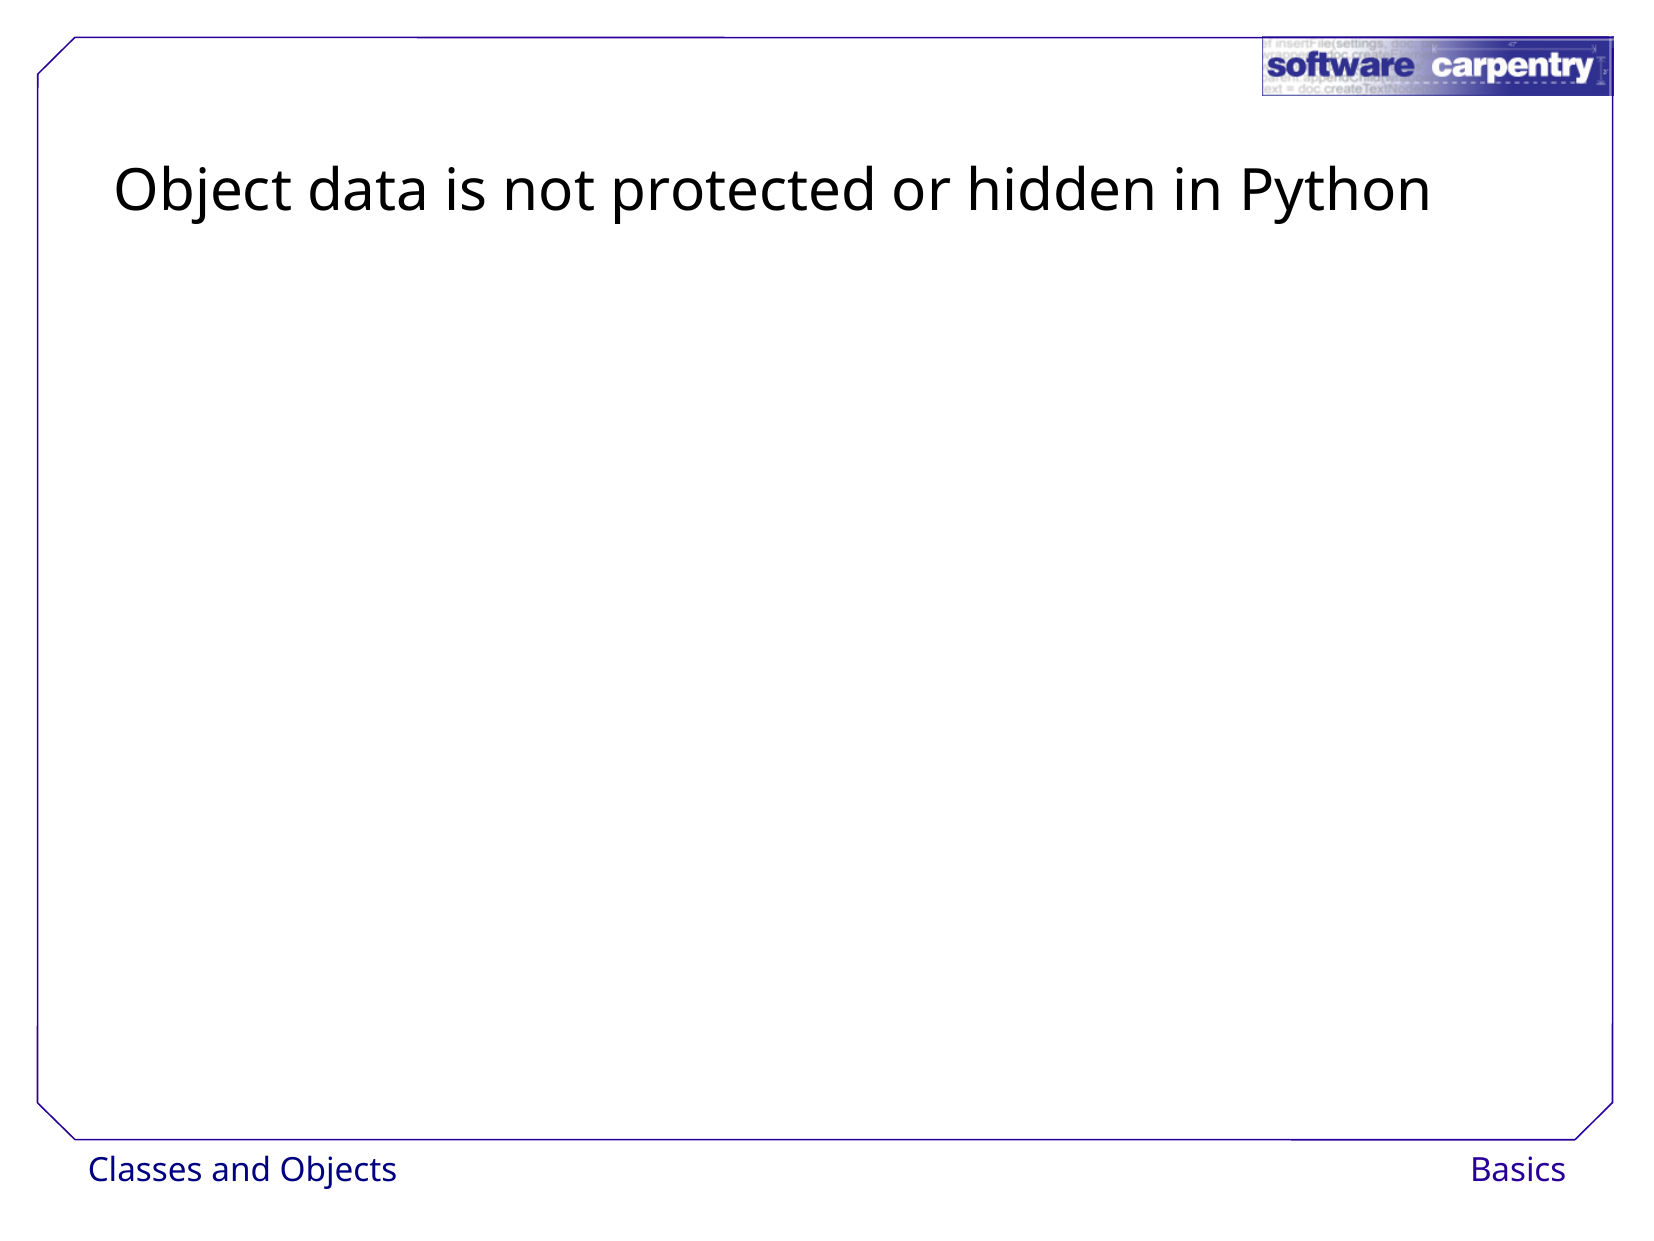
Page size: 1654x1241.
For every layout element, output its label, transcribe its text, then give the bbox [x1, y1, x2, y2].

picture [1262, 36, 1614, 96]
text_box Object data is not protected or hidden in Python [99, 109, 1517, 231]
